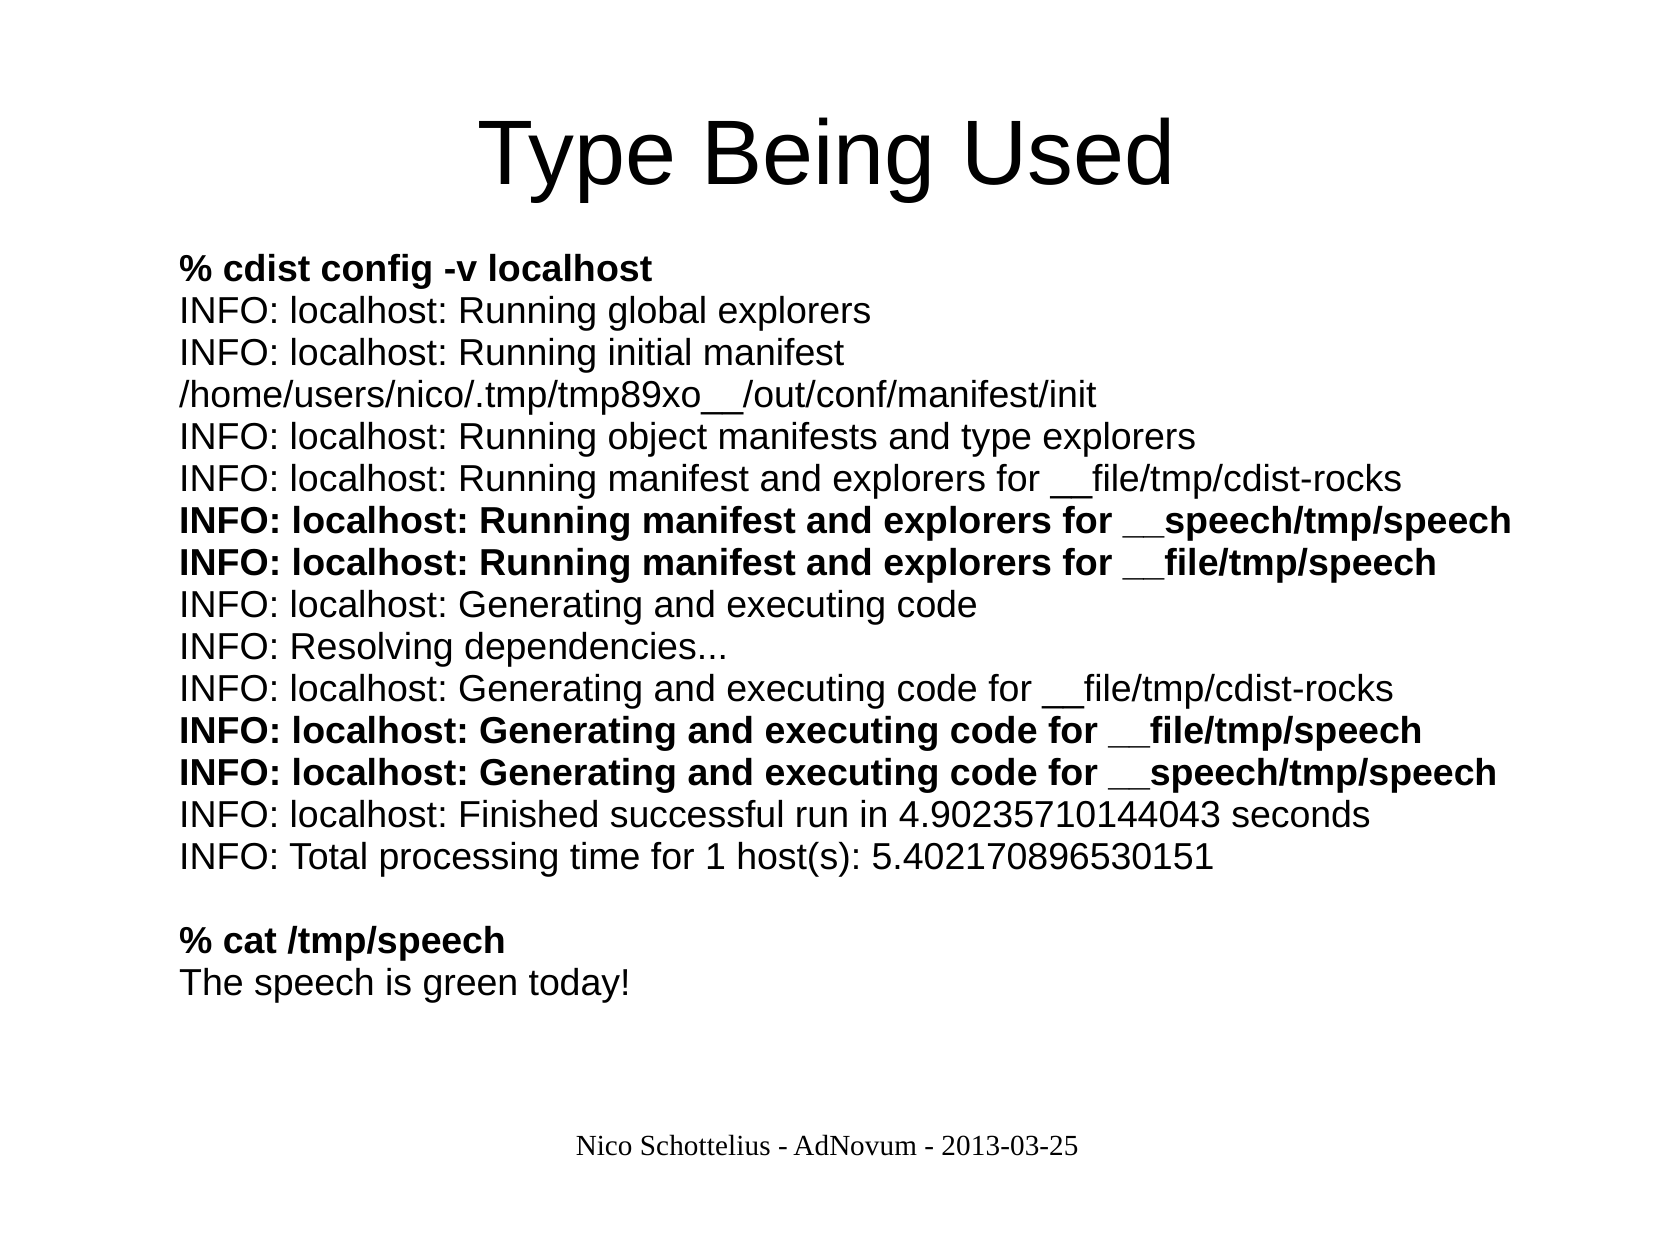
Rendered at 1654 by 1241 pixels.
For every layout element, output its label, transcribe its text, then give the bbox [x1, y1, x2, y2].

title Type Being Used [82, 49, 1571, 257]
text_box % cdist config -v localhost INFO: localhost: Running global explorers INFO: localhost: Running initial manifest /home/users/nico/.tmp/tmp89xo__/out/conf/manifest/init INFO: localhost: Running object manifests and type explorers INFO: localhost: Running manifest and explorers for __file/tmp/cdist-rocks INFO: localhost: Running manifest and explorers for __speech/tmp/speech INFO: localhost: Running manifest and explorers for __file/tmp/speech INFO: localhost: Generating and executing code INFO: Resolving dependencies... INFO: localhost: Generating and executing code for __file/tmp/cdist-rocks INFO: localhost: Generating and executing code for __file/tmp/speech INFO: localhost: Generating and executing code for __speech/tmp/speech INFO: localhost: Finished successful run in 4.90235710144043 seconds INFO: Total processing time for 1 host(s): 5.402170896530151 % cat /tmp/speech The speech is green today! [164, 240, 1546, 1104]
